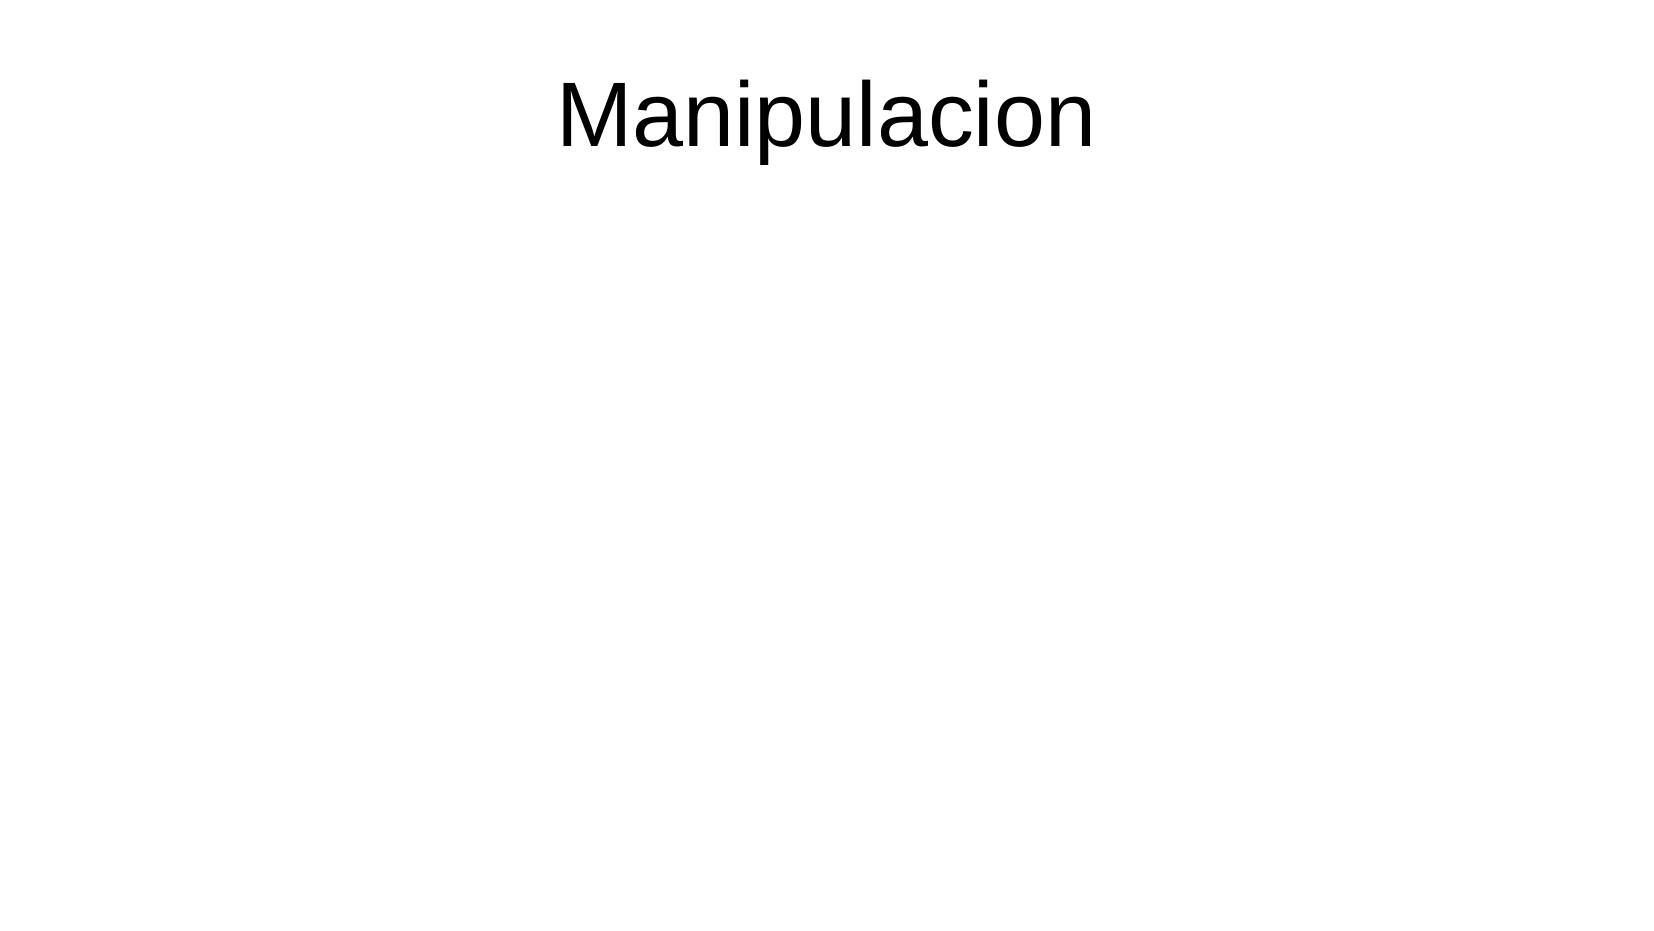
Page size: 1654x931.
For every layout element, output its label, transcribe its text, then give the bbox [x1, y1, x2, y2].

title Manipulacion [82, 37, 1571, 193]
